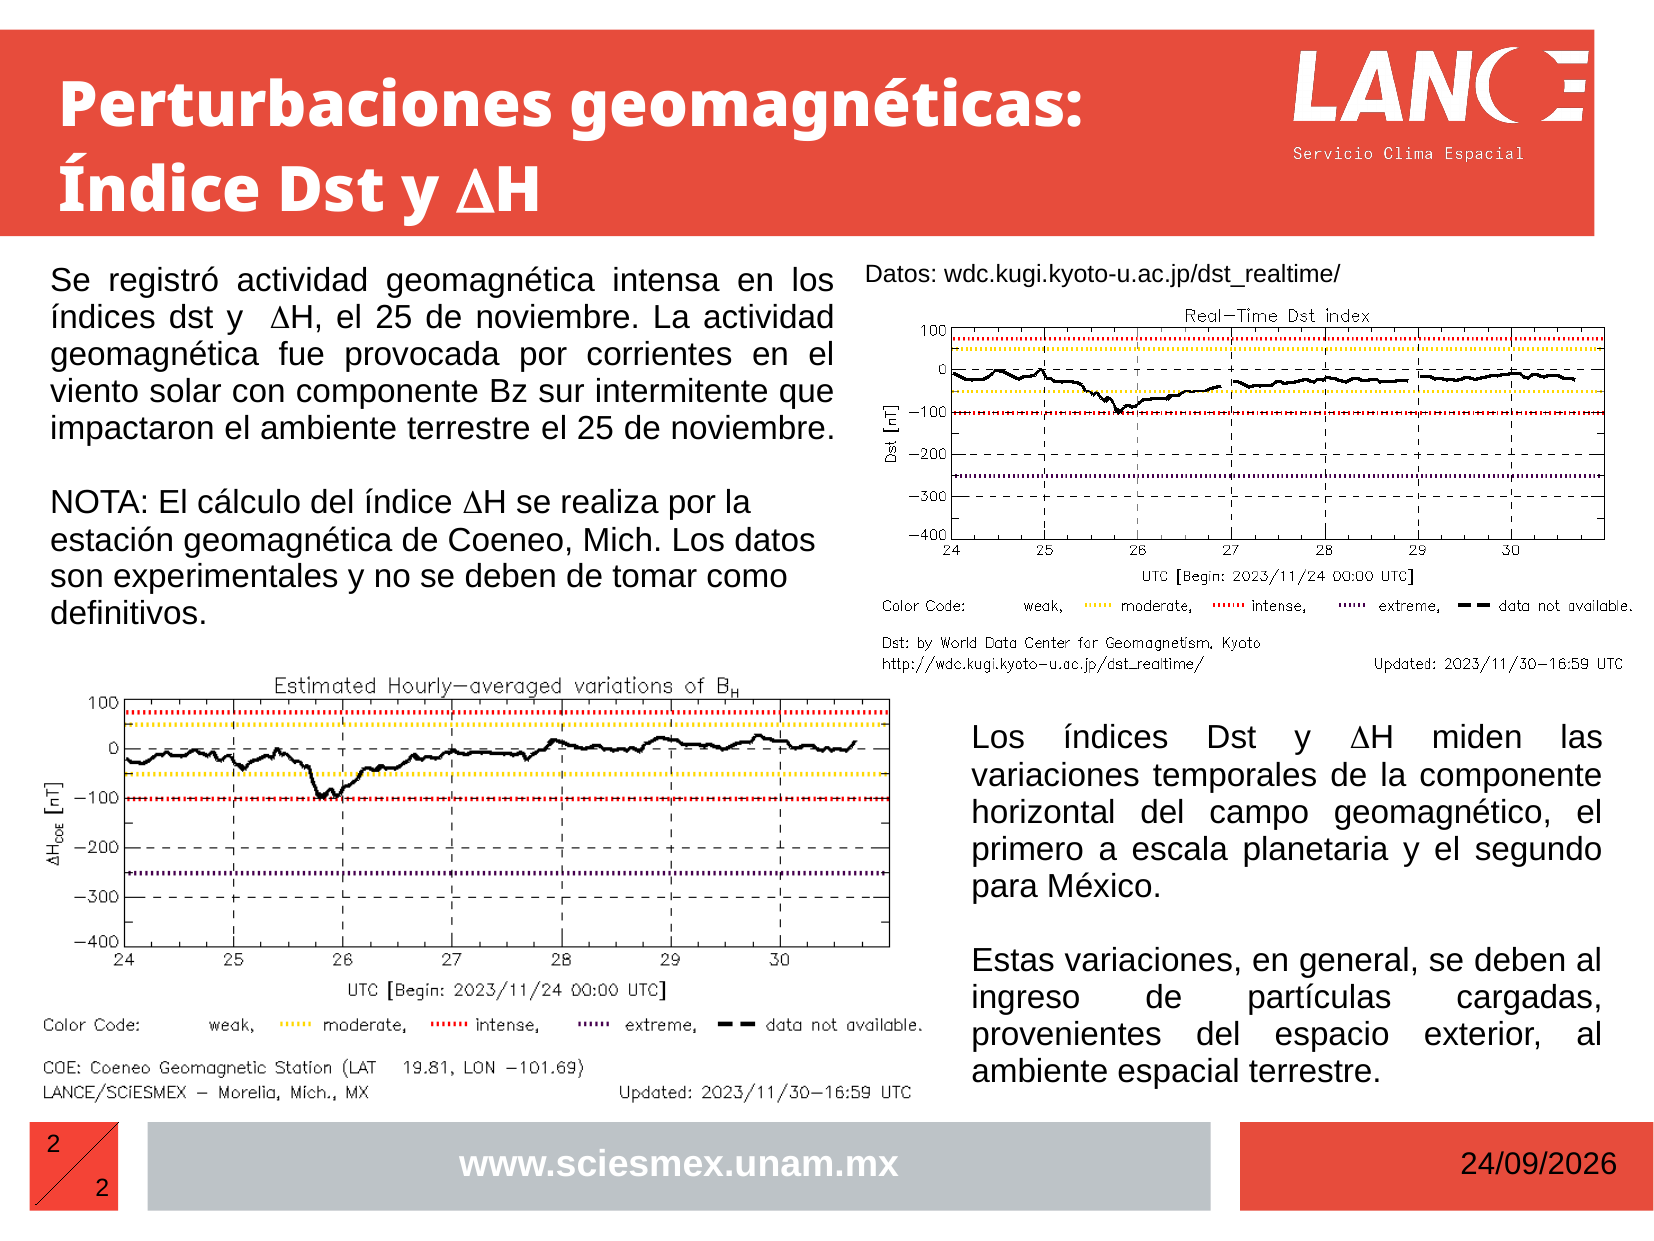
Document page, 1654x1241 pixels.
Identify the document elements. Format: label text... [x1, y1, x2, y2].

text_box Los índices Dst y DH miden las variaciones temporales de la componente horizontal del campo geomagnético, el primero a escala planetaria y el segundo para México. Estas variaciones, en general, se deben al ingreso de partículas cargadas, provenientes del espacio exterior, al ambiente espacial terrestre. [956, 711, 1619, 1097]
text_box 30/11/2023 [1424, 1122, 1654, 1205]
text_box Se registró actividad geomagnética intensa en los índices dst y DH, el 25 de noviembre. La actividad geomagnética fue provocada por corrientes en el viento solar con componente Bz sur intermitente que impactaron el ambiente terrestre el 25 de noviembre. NOTA: El cálculo del índice DH se realiza por la estación geomagnética de Coeneo, Mich. Los datos son experimentales y no se deben de tomar como definitivos. [35, 253, 851, 714]
title Perturbaciones geomagnéticas: Índice Dst y DH [59, 59, 1312, 207]
text_box Datos: wdc.kugi.kyoto-u.ac.jp/dst_realtime/ [850, 252, 1371, 296]
text_box 2 [35, 1151, 125, 1209]
picture [34, 289, 1642, 1105]
picture [1293, 47, 1589, 162]
text_box <número> [31, 1122, 176, 1170]
text_box www.sciesmex.unam.mx [153, 1122, 1205, 1205]
